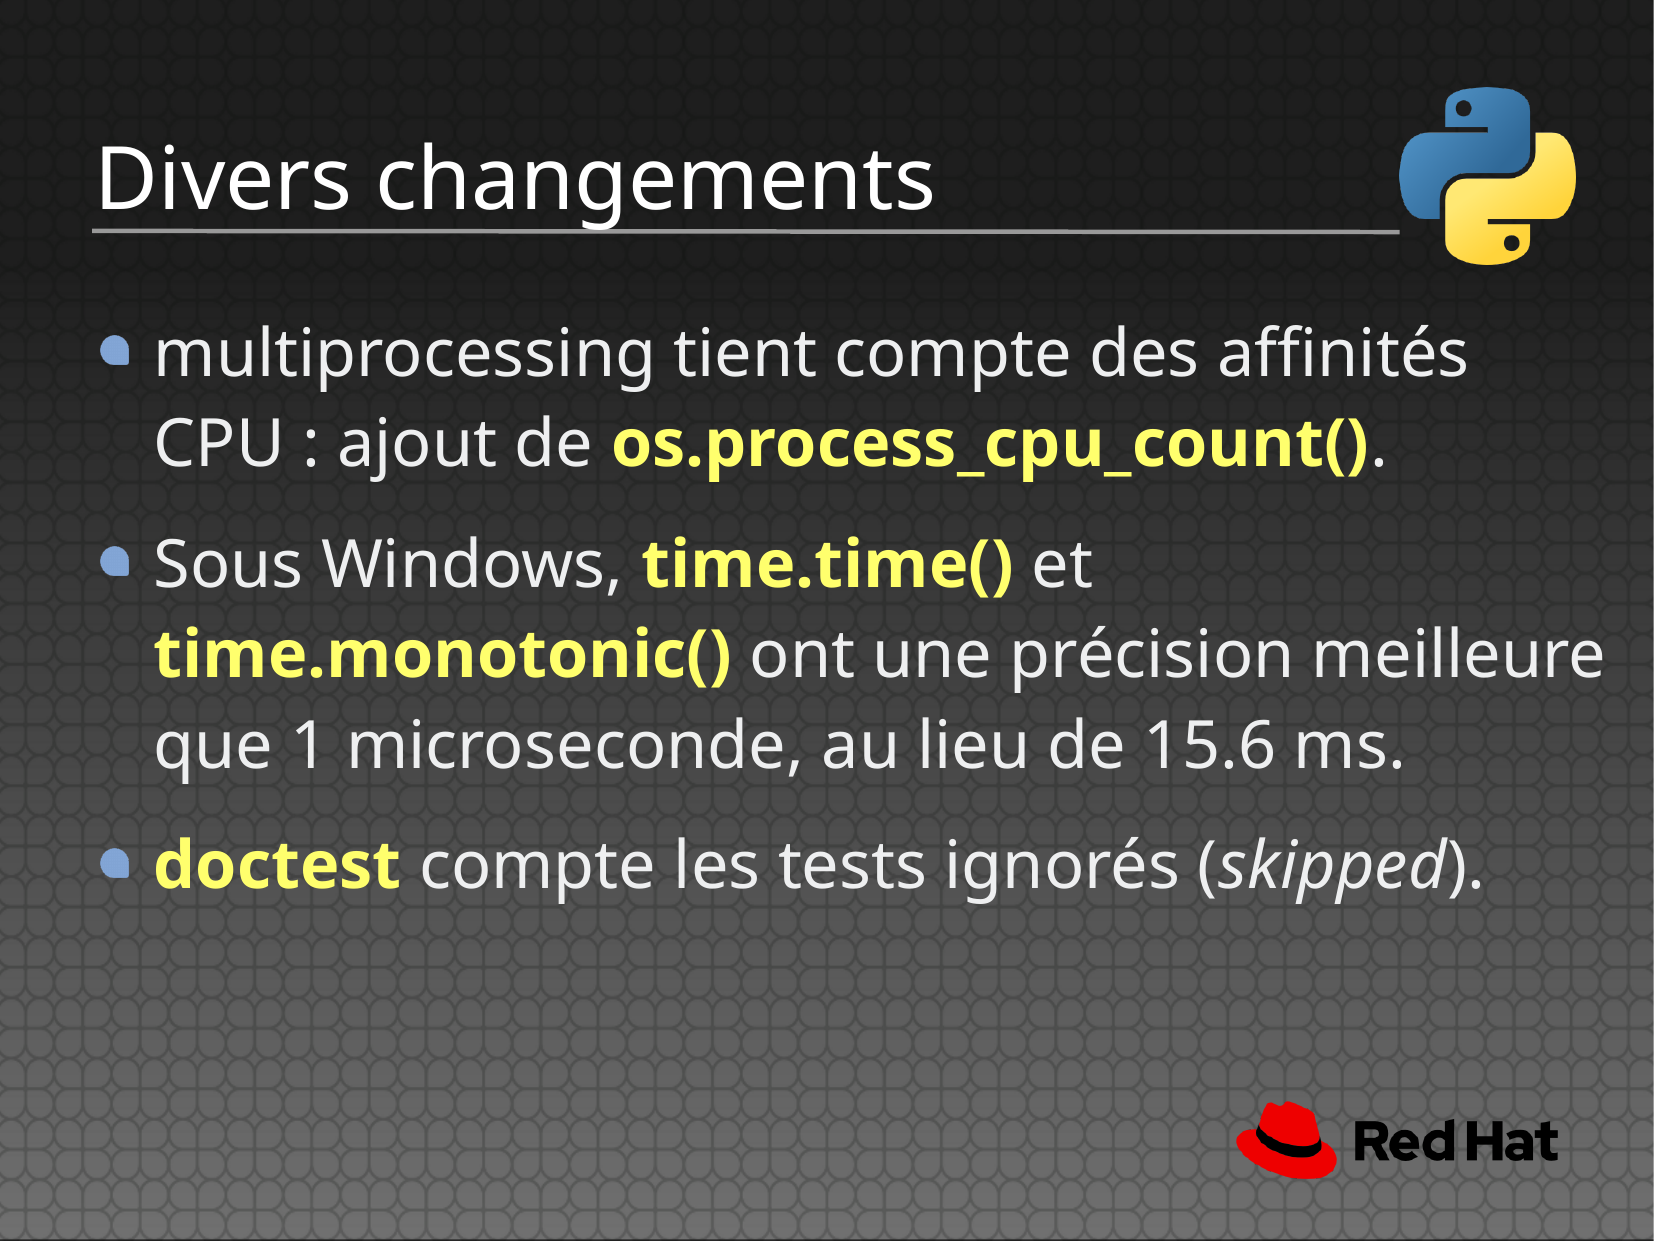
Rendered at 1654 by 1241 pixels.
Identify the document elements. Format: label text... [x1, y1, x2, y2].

title Divers changements [94, 100, 1426, 251]
picture [0, 0, 1654, 1241]
list multiprocessing tient compte des affinités CPU : ajout de os.process_cpu_count(). Sous Windows, time.time() et time.monotonic() ont une précision meilleure que 1 microseconde, au lieu de 15.6 ms. doctest compte les tests ignorés (skipped). [82, 304, 1629, 1045]
